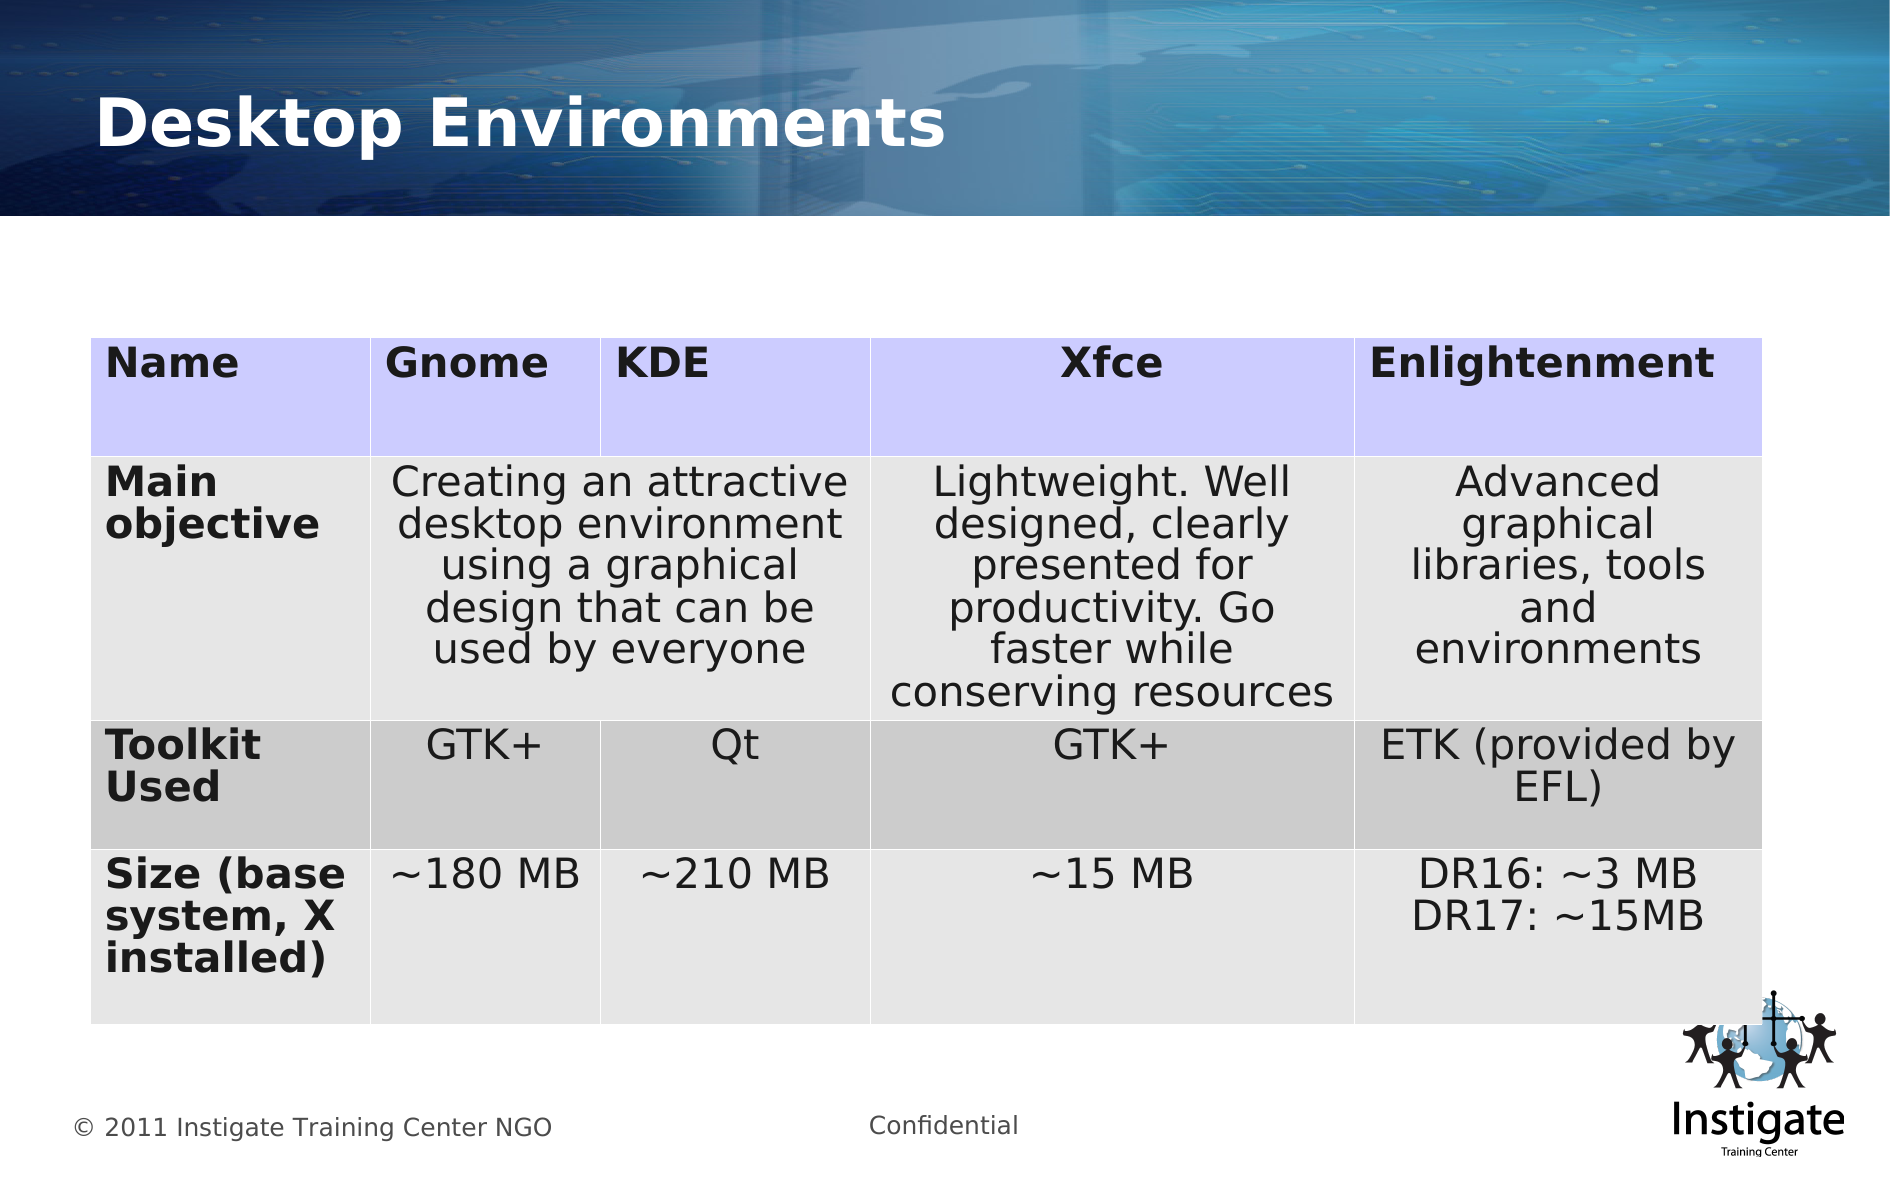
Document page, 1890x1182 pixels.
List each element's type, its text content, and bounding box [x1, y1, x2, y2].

picture [89, 337, 1844, 1157]
title Desktop Environments [94, 54, 1793, 210]
picture [0, 0, 1890, 216]
